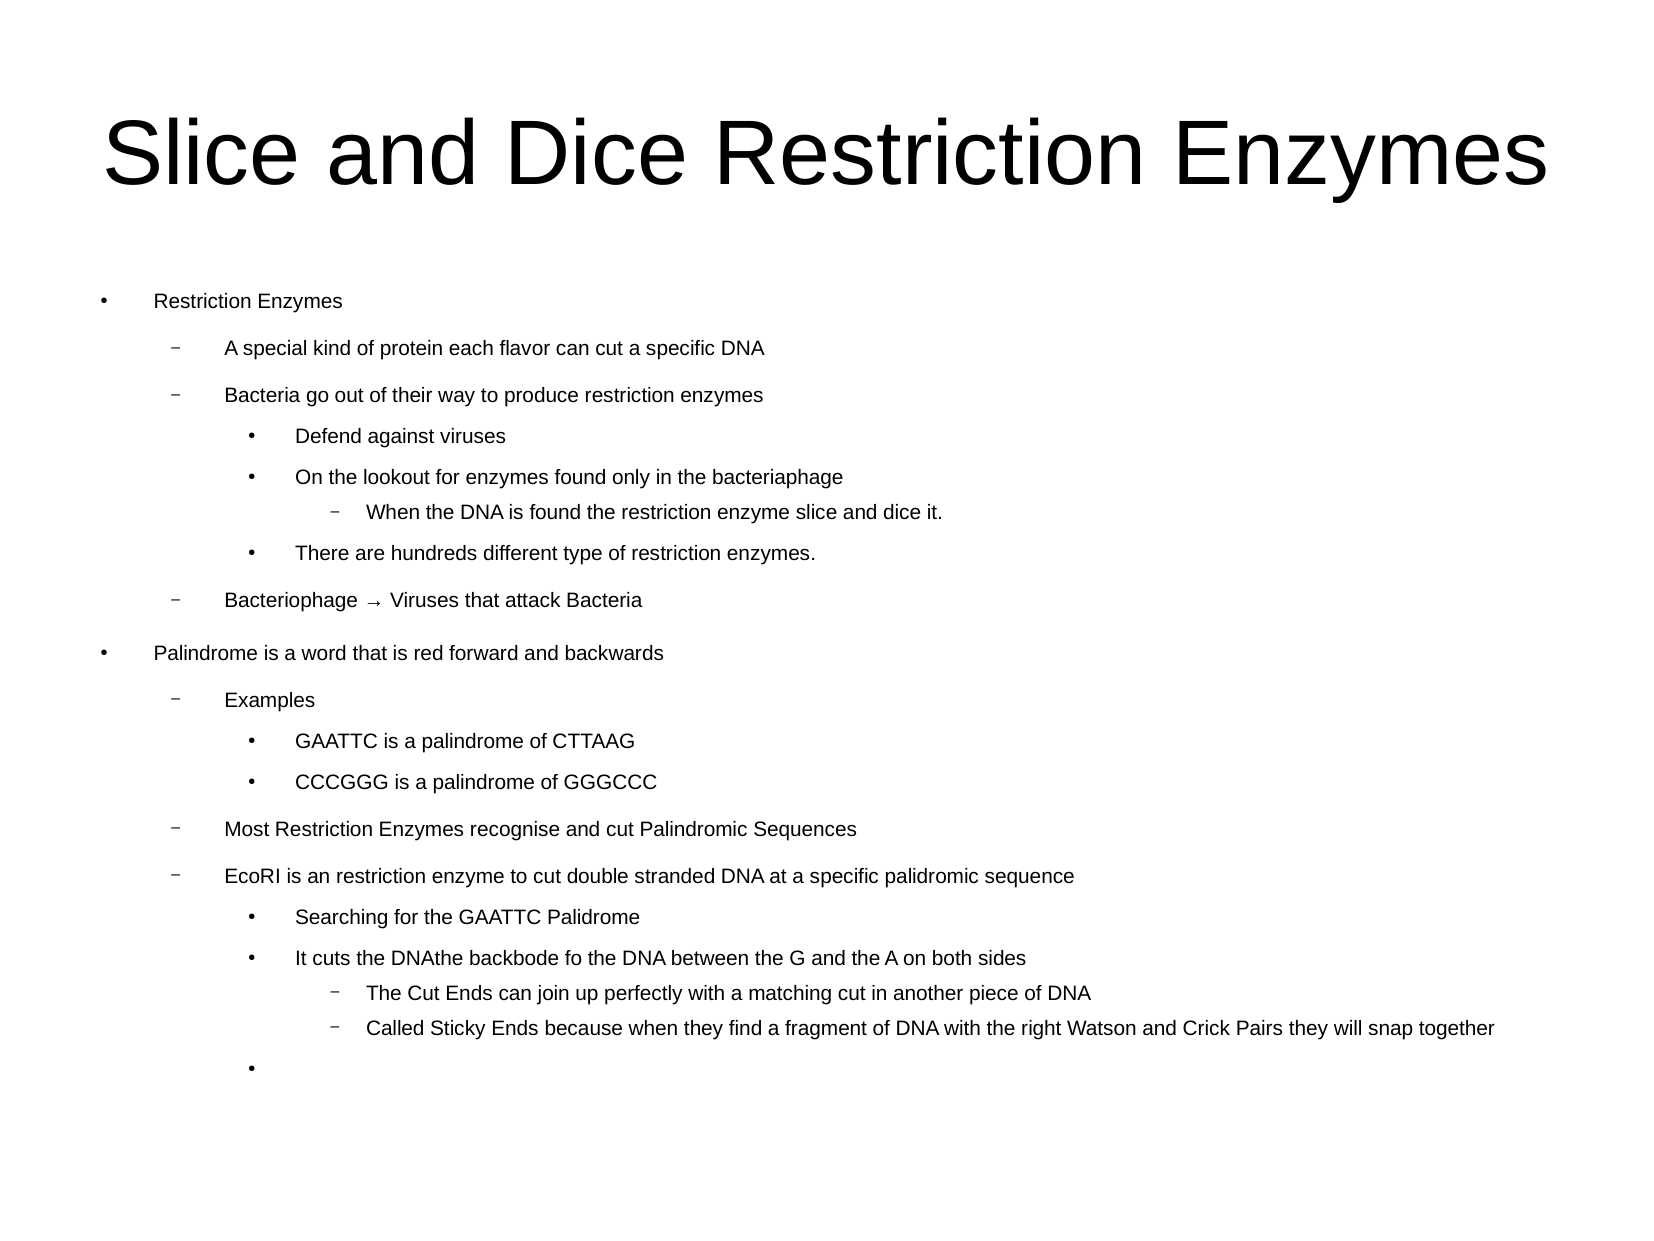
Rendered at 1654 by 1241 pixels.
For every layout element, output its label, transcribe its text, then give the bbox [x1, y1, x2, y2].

title Slice and Dice Restriction Enzymes [82, 49, 1571, 257]
list Restriction Enzymes A special kind of protein each flavor can cut a specific DNA Bacteria go out of their way to produce restriction enzymes Defend against viruses On the lookout for enzymes found only in the bacteriaphage When the DNA is found the restriction enzyme slice and dice it. There are hundreds different type of restriction enzymes. Bacteriophage → Viruses that attack Bacteria Palindrome is a word that is red forward and backwards Examples GAATTC is a palindrome of CTTAAG CCCGGG is a palindrome of GGGCCC Most Restriction Enzymes recognise and cut Palindromic Sequences EcoRI is an restriction enzyme to cut double stranded DNA at a specific palidromic sequence Searching for the GAATTC Palidrome It cuts the DNAthe backbode fo the DNA between the G and the A on both sides The Cut Ends can join up perfectly with a matching cut in another piece of DNA Called Sticky Ends because when they find a fragment of DNA with the right Watson and Crick Pairs they will snap together [82, 290, 1571, 1229]
